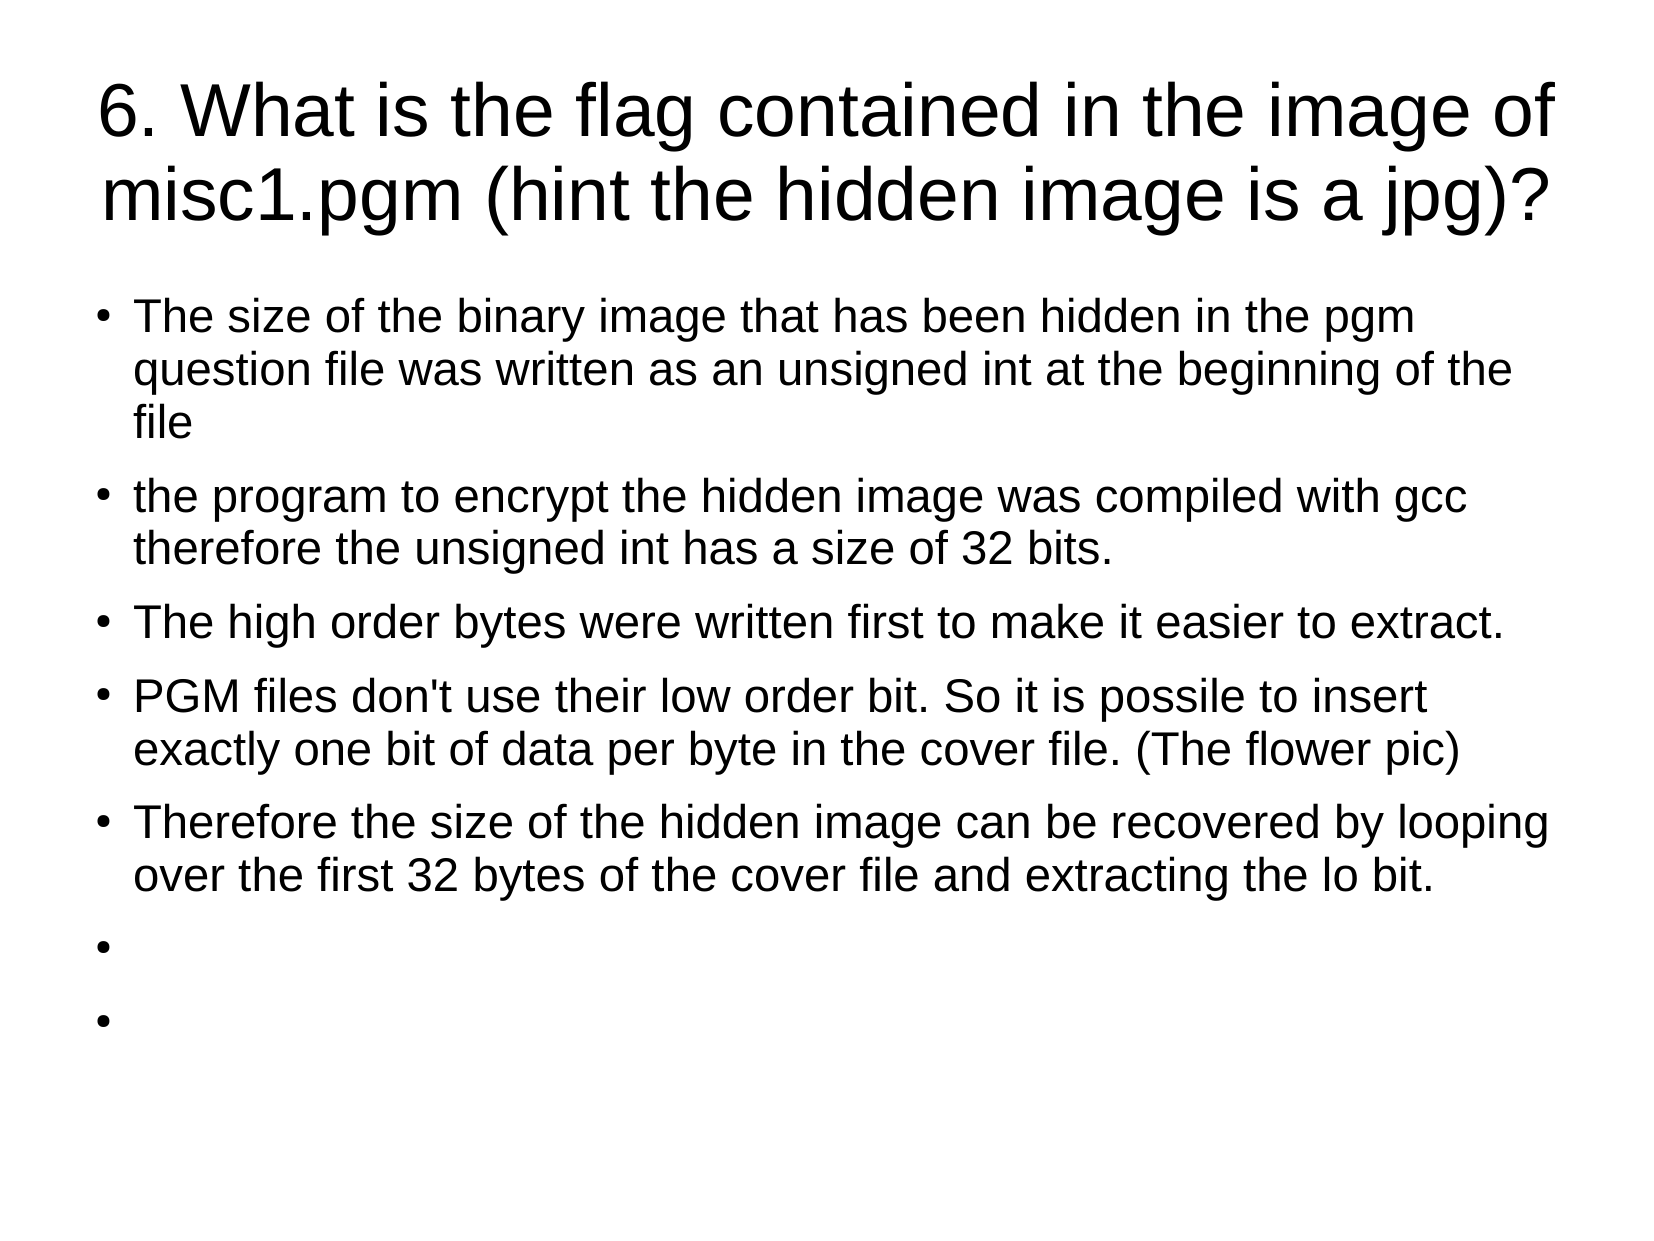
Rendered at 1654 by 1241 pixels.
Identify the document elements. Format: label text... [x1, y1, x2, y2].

list The size of the binary image that has been hidden in the pgm question file was written as an unsigned int at the beginning of the file the program to encrypt the hidden image was compiled with gcc therefore the unsigned int has a size of 32 bits. The high order bytes were written first to make it easier to extract. PGM files don't use their low order bit. So it is possile to insert exactly one bit of data per byte in the cover file. (The flower pic) Therefore the size of the hidden image can be recovered by looping over the first 32 bytes of the cover file and extracting the lo bit. [82, 290, 1571, 1010]
title 6. What is the flag contained in the image of misc1.pgm (hint the hidden image is a jpg)? [82, 49, 1571, 257]
